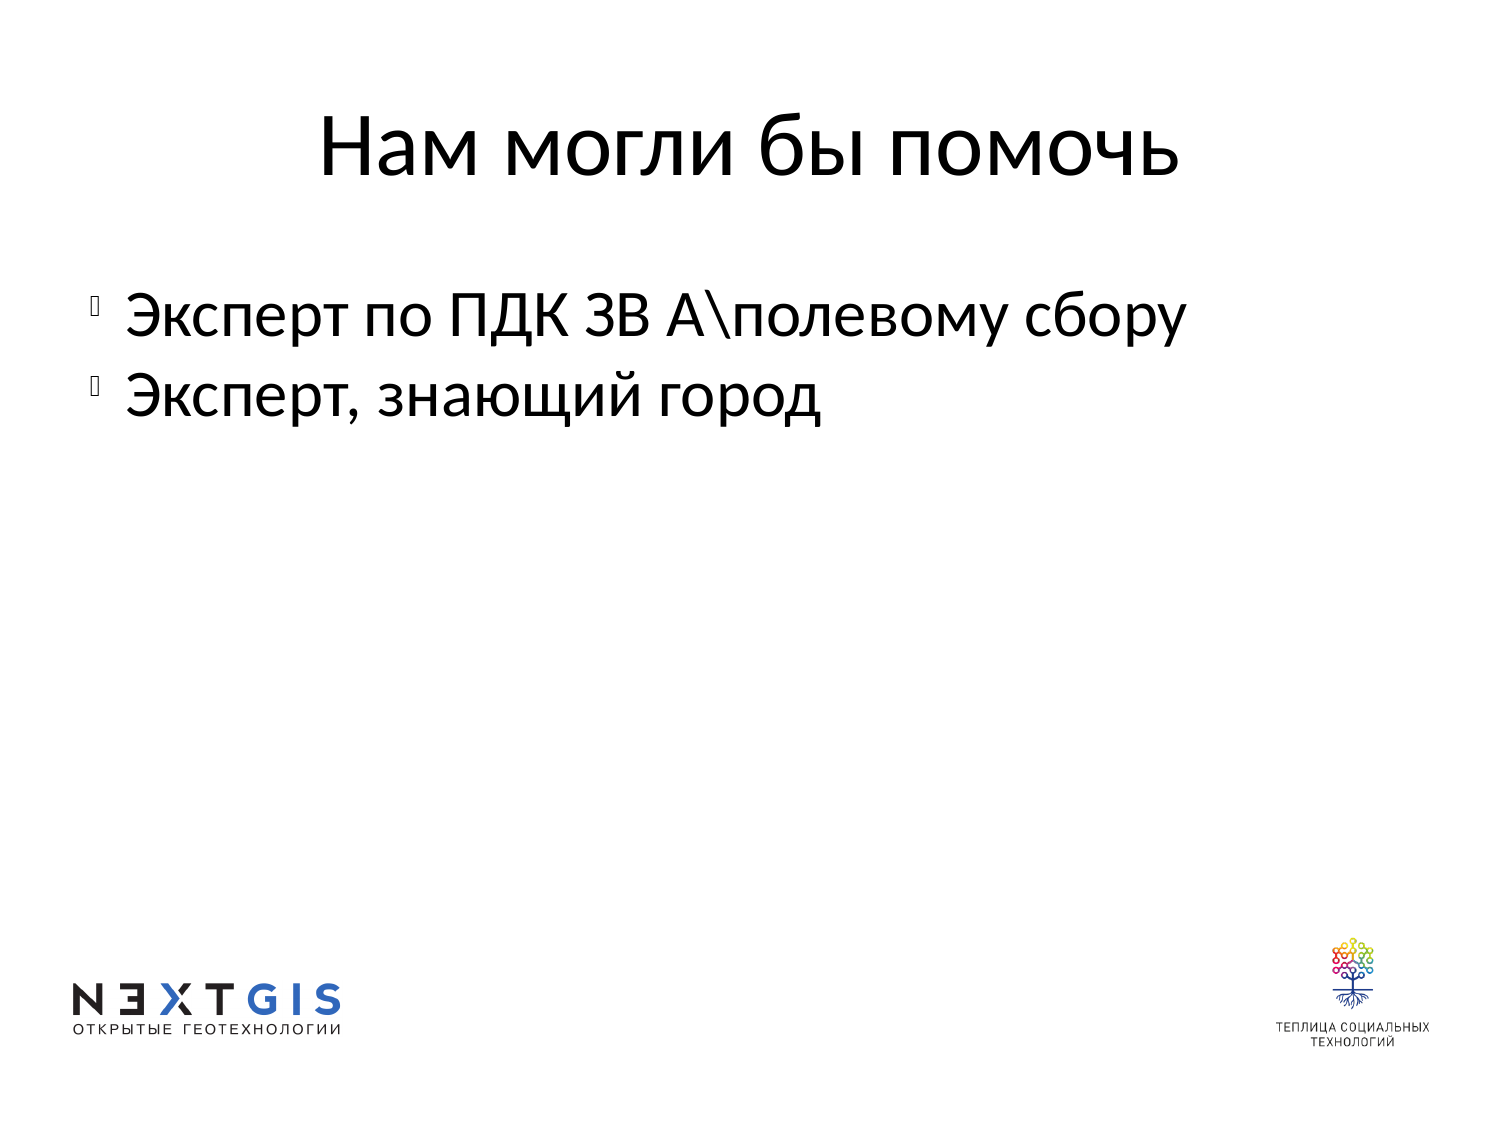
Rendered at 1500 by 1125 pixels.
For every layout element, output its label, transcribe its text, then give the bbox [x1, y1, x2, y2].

text_box Эксперт по ПДК ЗВ А\полевому сбору Эксперт, знающий город [75, 262, 1425, 1005]
text_box Нам могли бы помочь [75, 45, 1425, 233]
picture [1276, 915, 1429, 1069]
picture [70, 980, 343, 1037]
